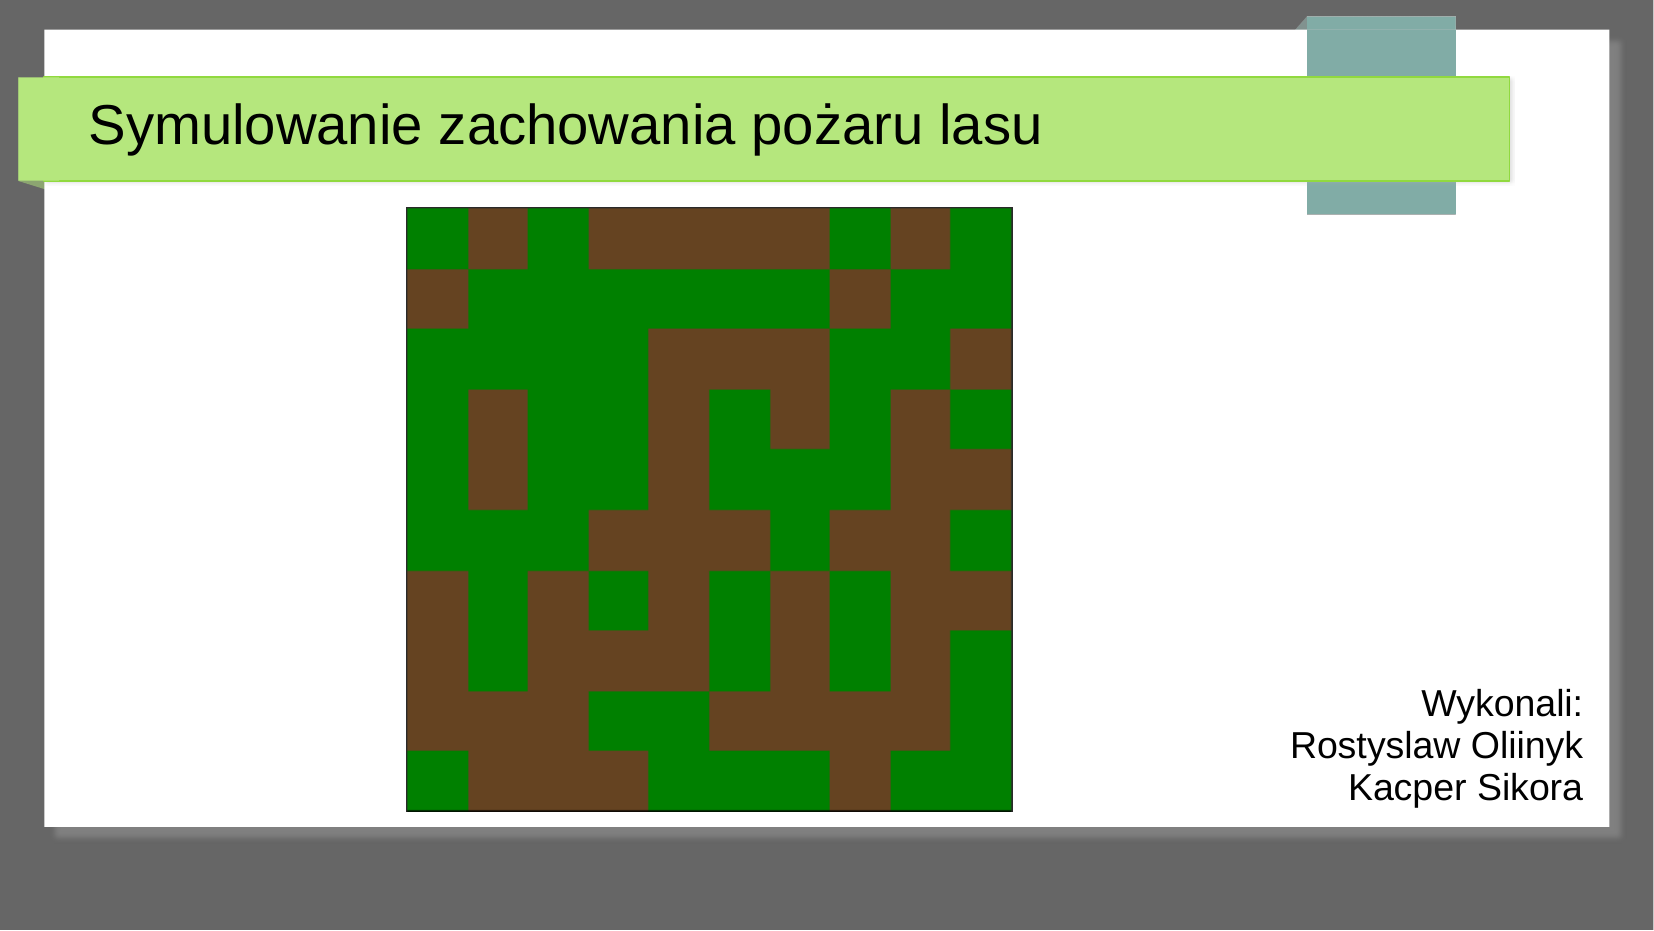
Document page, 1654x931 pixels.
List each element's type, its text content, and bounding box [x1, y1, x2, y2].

text_box Wykonali: Rostyslaw Oliinyk Kacper Sikora [1275, 675, 1654, 855]
picture [406, 207, 1013, 813]
title Symulowanie zachowania pożaru lasu [88, 73, 1506, 178]
